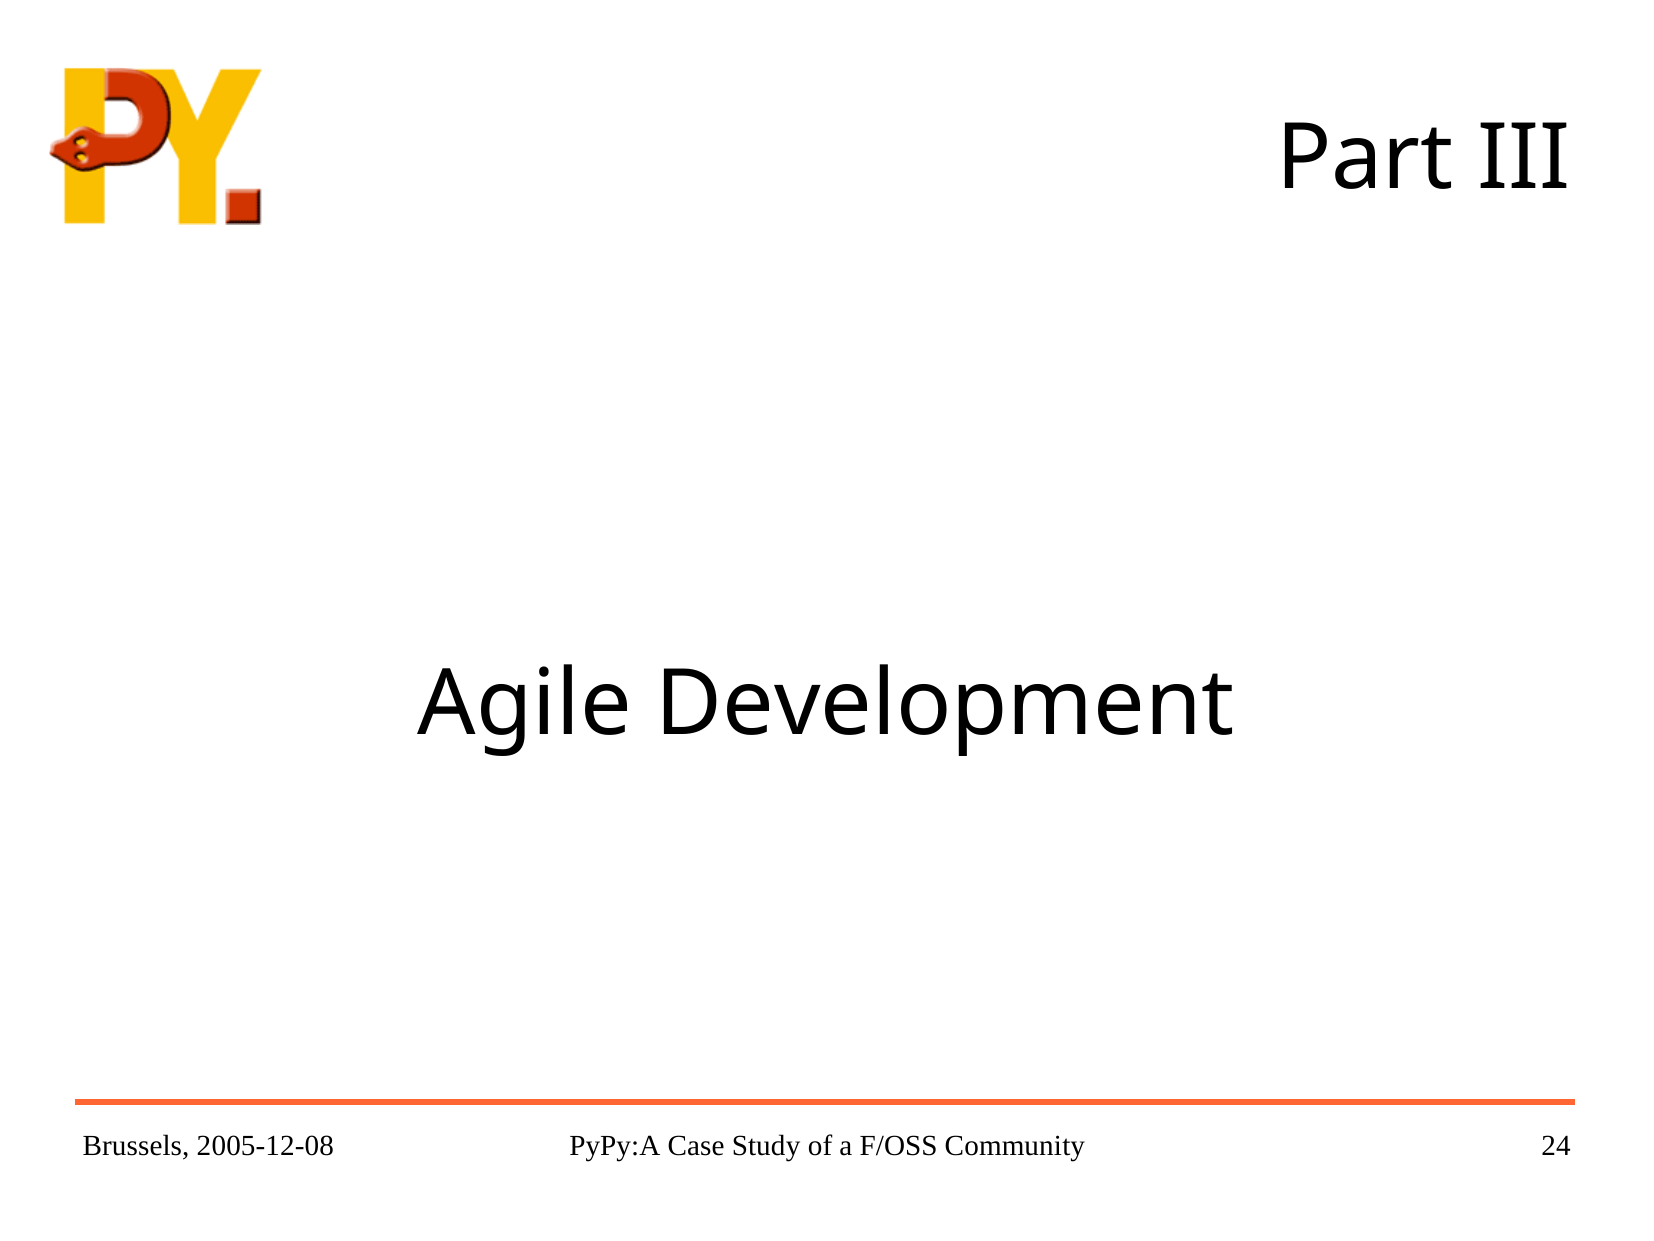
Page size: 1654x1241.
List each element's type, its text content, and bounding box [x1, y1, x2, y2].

title Part III [337, 49, 1571, 257]
subtitle Agile Development [82, 290, 1571, 1109]
picture [49, 67, 263, 225]
